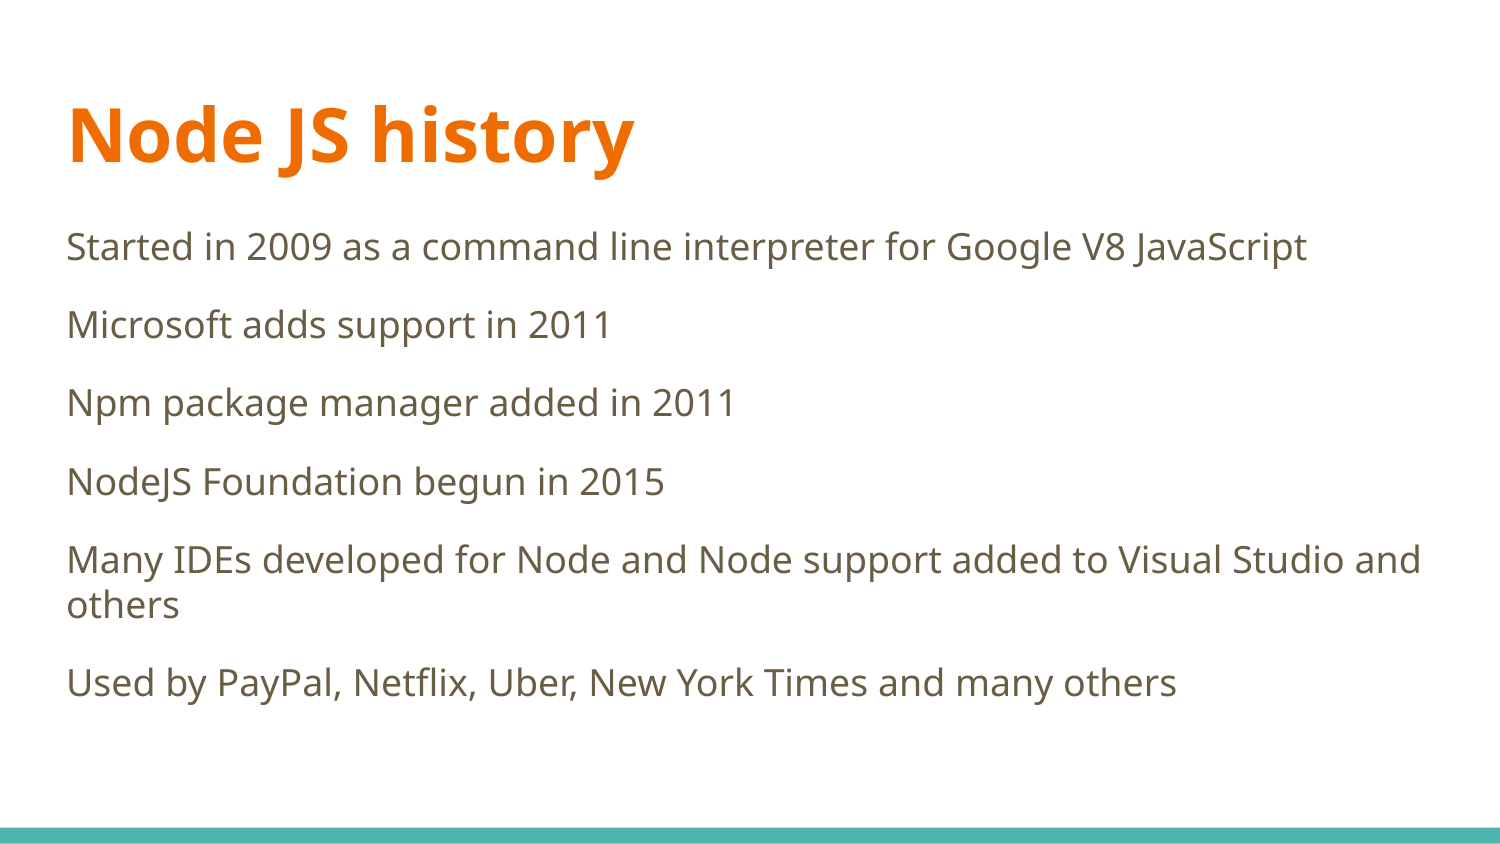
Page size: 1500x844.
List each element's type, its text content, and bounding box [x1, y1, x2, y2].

title Node JS history [51, 72, 1449, 189]
list Started in 2009 as a command line interpreter for Google V8 JavaScript Microsoft adds support in 2011 Npm package manager added in 2011 NodeJS Foundation begun in 2015 Many IDEs developed for Node and Node support added to Visual Studio and others Used by PayPal, Netflix, Uber, New York Times and many others [51, 207, 1449, 750]
